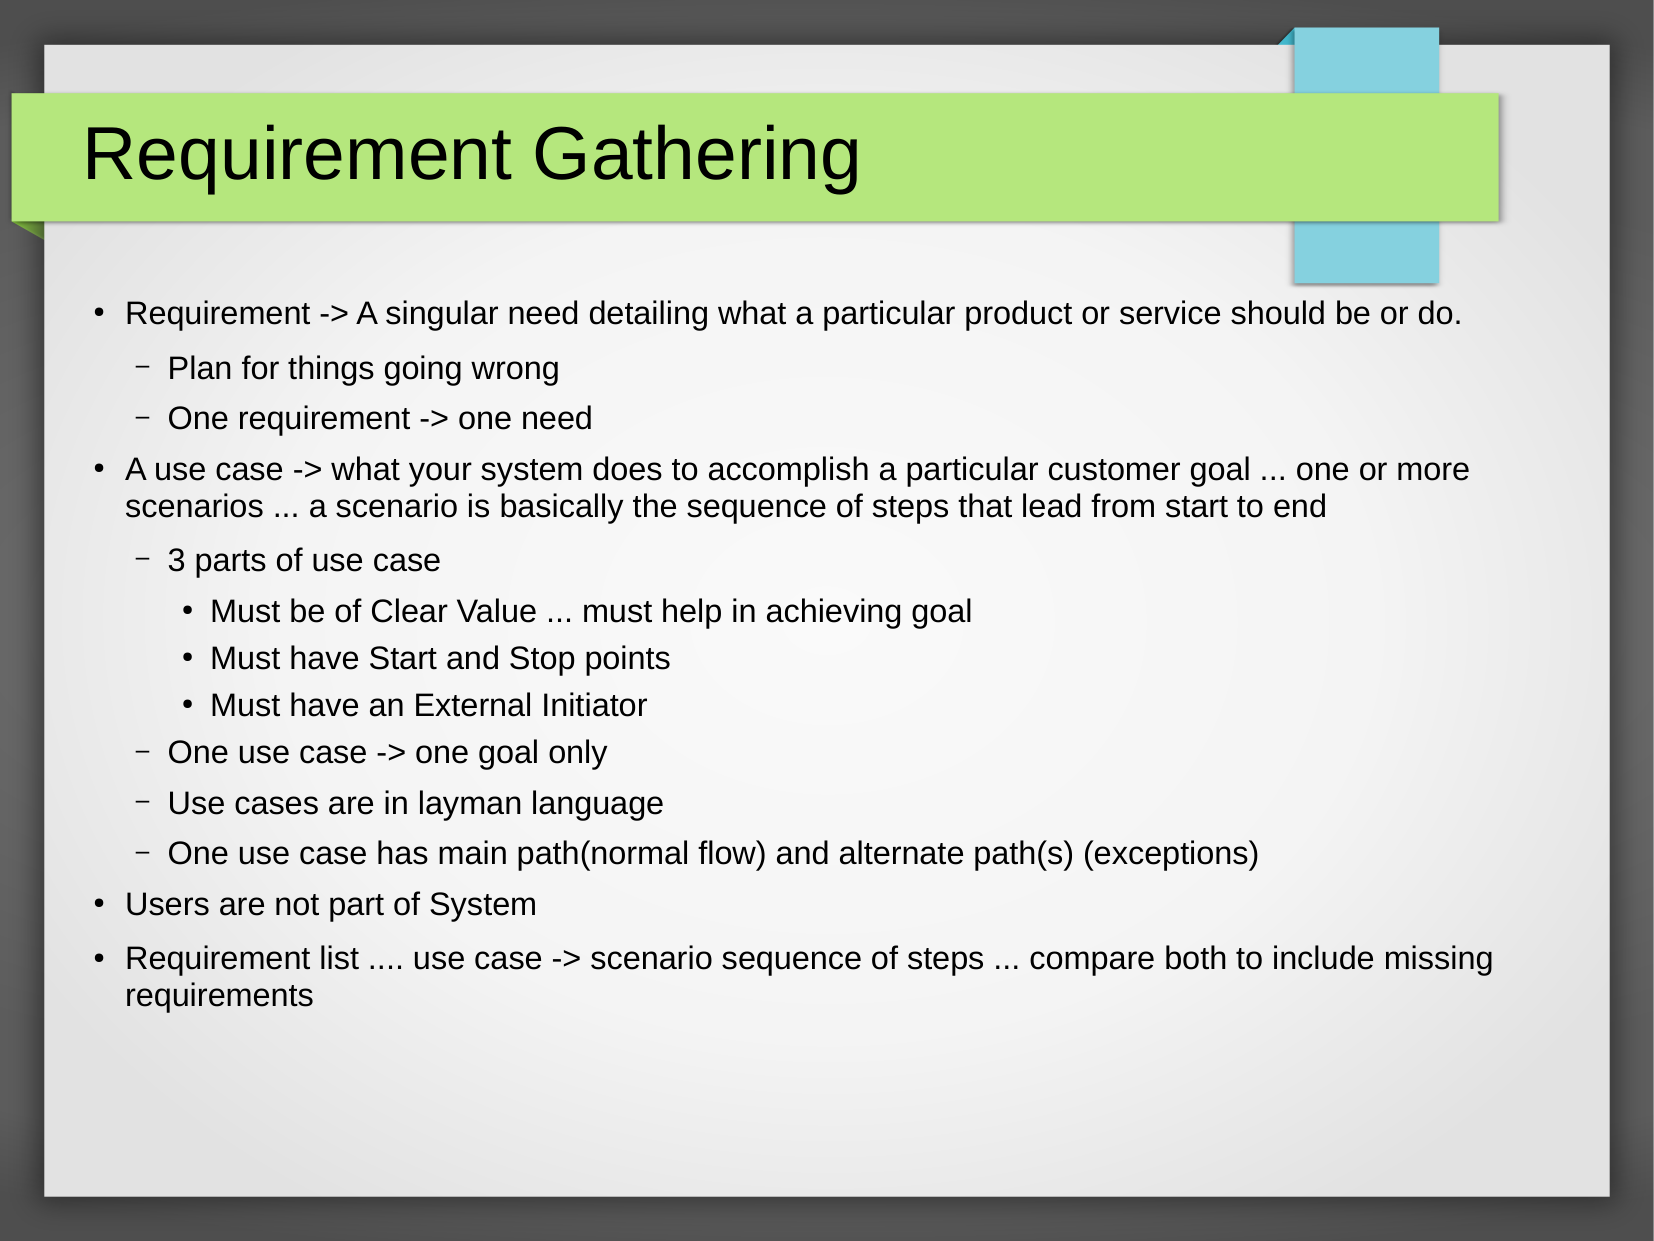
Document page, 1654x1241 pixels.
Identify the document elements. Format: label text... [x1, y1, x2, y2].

list Requirement -> A singular need detailing what a particular product or service should be or do. Plan for things going wrong One requirement -> one need A use case -> what your system does to accomplish a particular customer goal ... one or more scenarios ... a scenario is basically the sequence of steps that lead from start to end 3 parts of use case Must be of Clear Value ... must help in achieving goal Must have Start and Stop points Must have an External Initiator One use case -> one goal only Use cases are in layman language One use case has main path(normal flow) and alternate path(s) (exceptions) Users are not part of System Requirement list .... use case -> scenario sequence of steps ... compare both to include missing requirements [82, 295, 1571, 1015]
picture [0, 0, 1654, 1241]
title Requirement Gathering [82, 94, 1264, 213]
